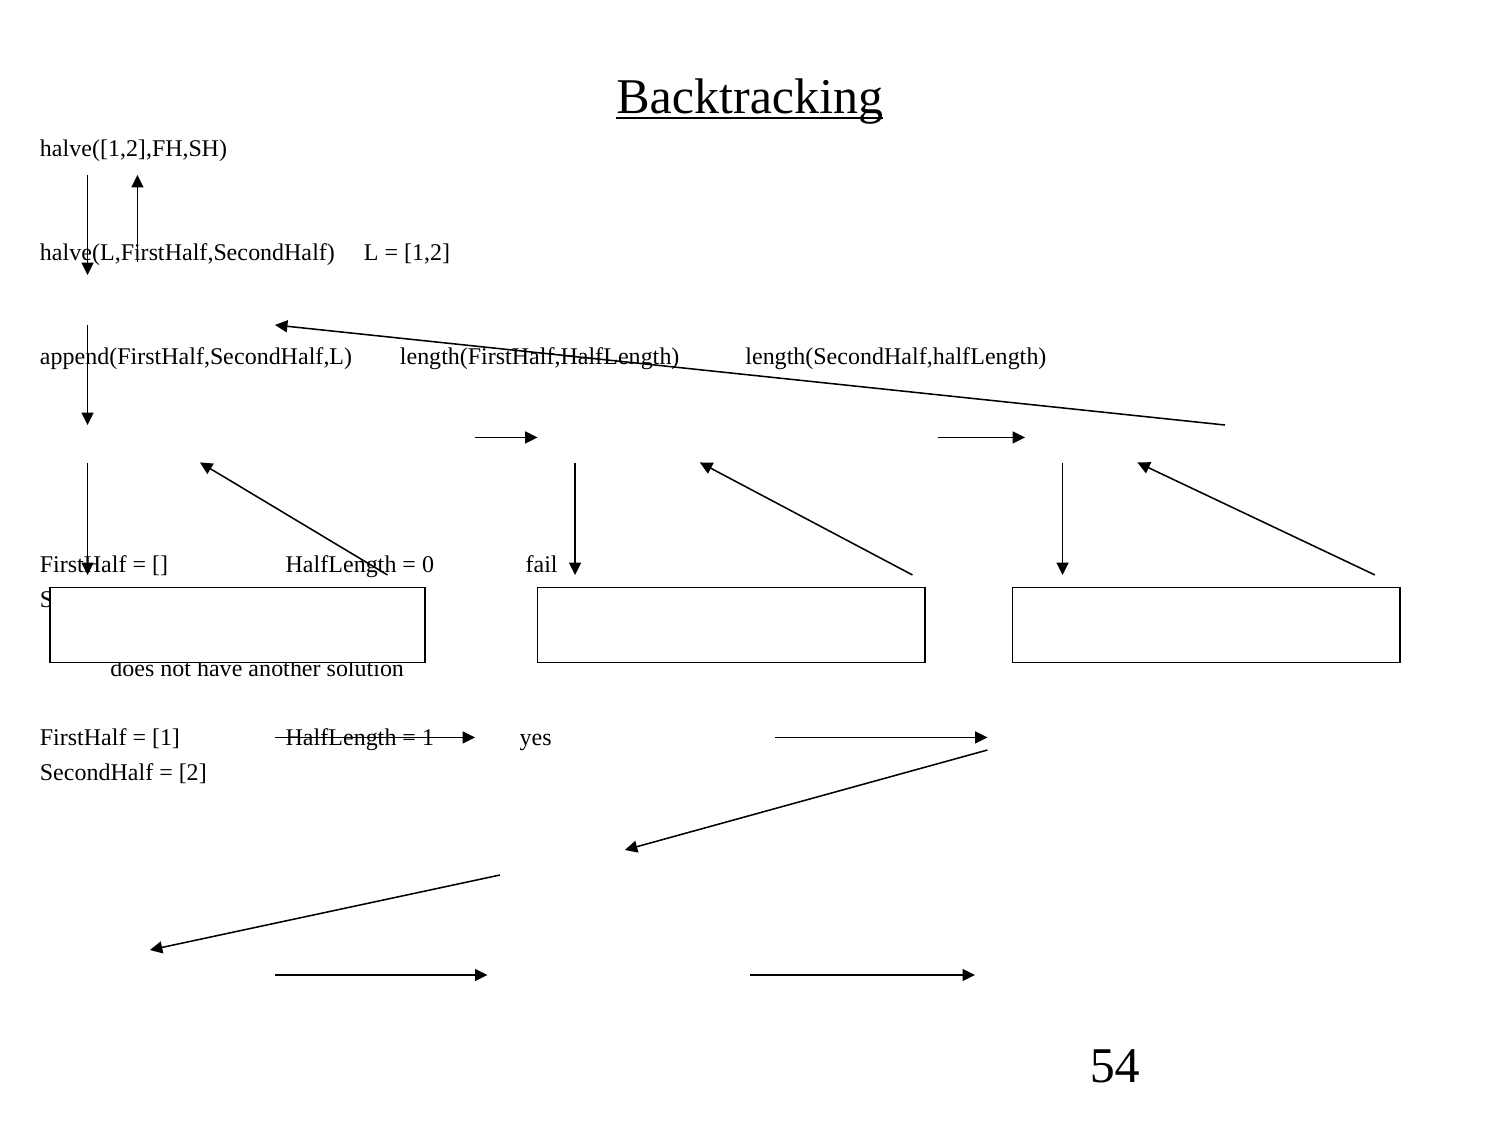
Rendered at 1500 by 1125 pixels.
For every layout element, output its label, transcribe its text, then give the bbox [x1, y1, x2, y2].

text_box [1012, 587, 1401, 663]
list halve([1,2],FH,SH) halve(L,FirstHalf,SecondHalf) L = [1,2] append(FirstHalf,SecondHalf,L) length(FirstHalf,HalfLength) length(SecondHalf,halfLength) FirstHalf = [] HalfLength = 0 fail SecondHalf = [1,2] does not have another solution FirstHalf = [1] HalfLength = 1 yes SecondHalf = [2] [24, 125, 1463, 801]
text_box [537, 587, 925, 663]
text_box [50, 587, 426, 663]
title Backtracking [112, 0, 1388, 125]
